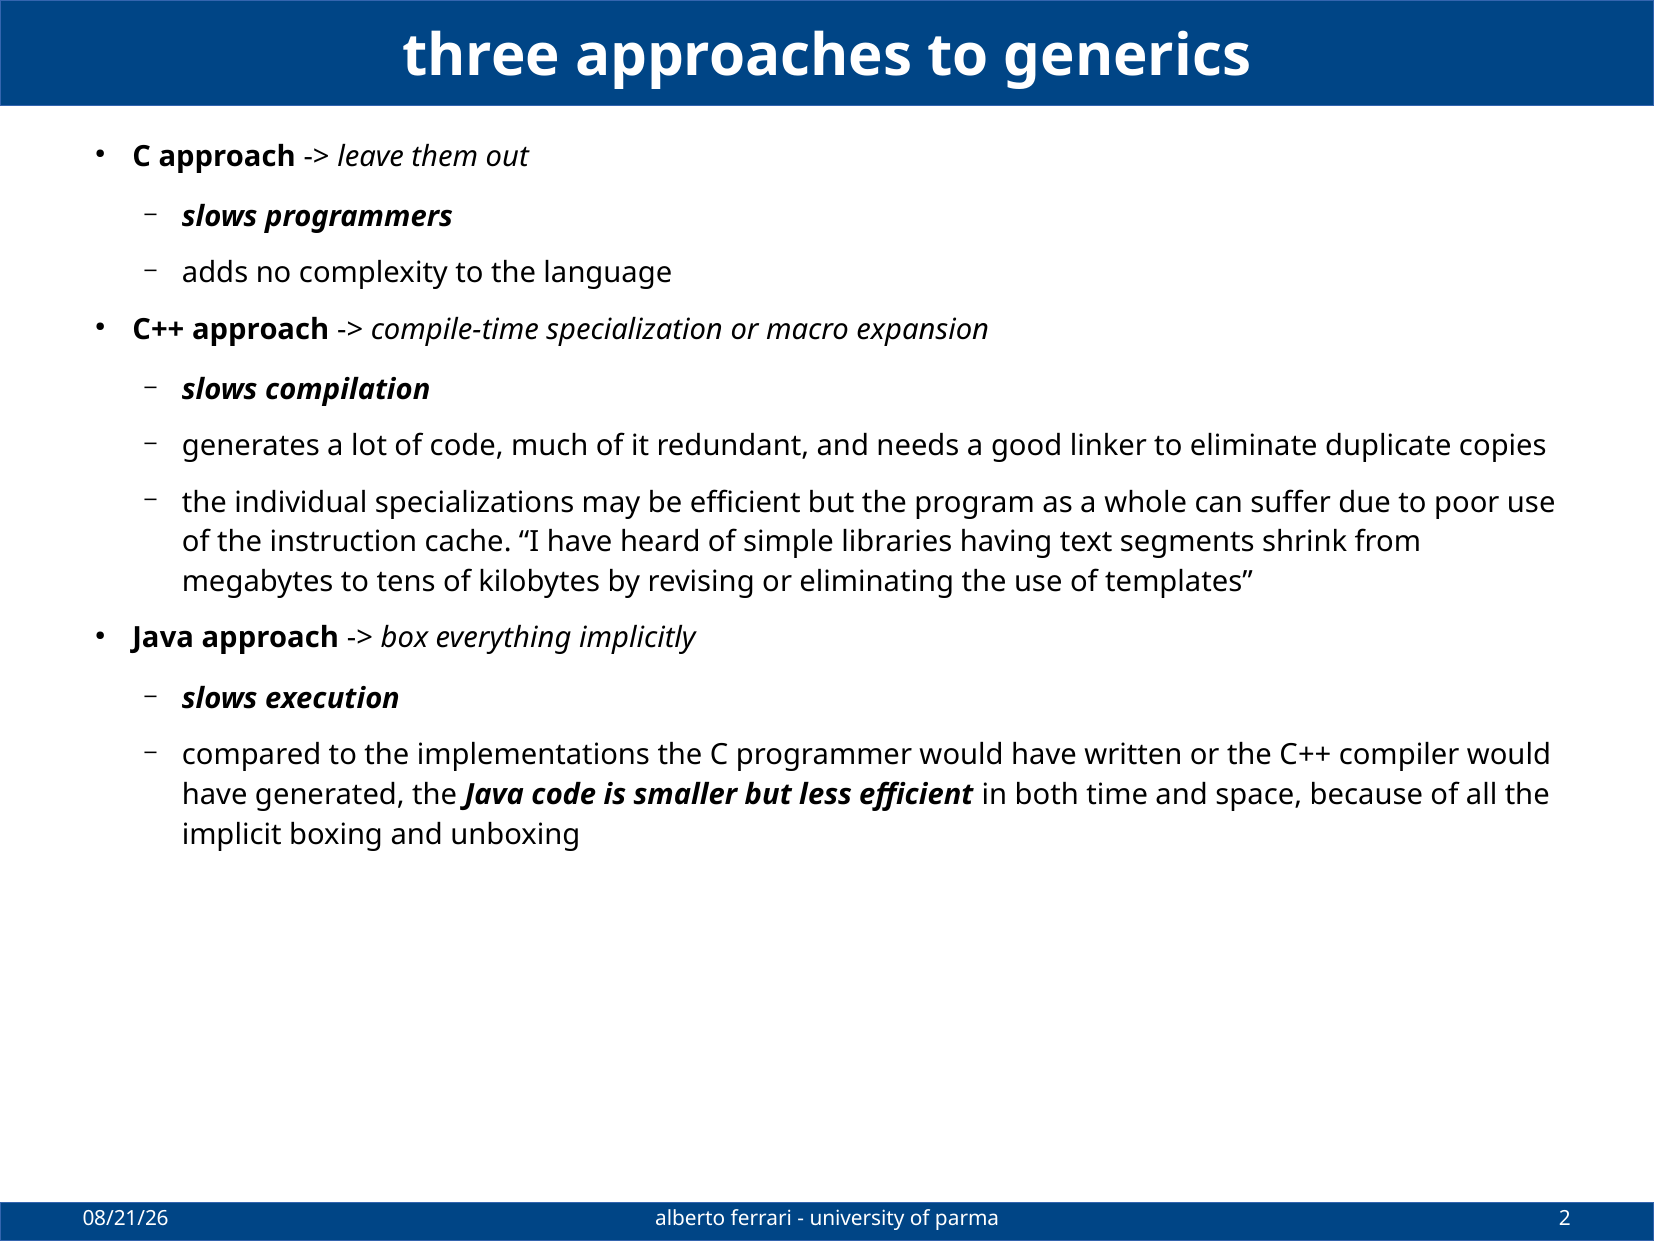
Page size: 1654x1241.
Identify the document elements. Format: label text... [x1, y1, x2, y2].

list C approach -> leave them out slows programmers adds no complexity to the language C++ approach -> compile-time specialization or macro expansion slows compilation generates a lot of code, much of it redundant, and needs a good linker to eliminate duplicate copies the individual specializations may be efficient but the program as a whole can suffer due to poor use of the instruction cache. “I have heard of simple libraries having text segments shrink from megabytes to tens of kilobytes by revising or eliminating the use of templates” Java approach -> box everything implicitly slows execution compared to the implementations the C programmer would have written or the C++ compiler would have generated, the Java code is smaller but less efficient in both time and space, because of all the implicit boxing and unboxing [82, 135, 1571, 855]
title three approaches to generics [0, 0, 1654, 106]
